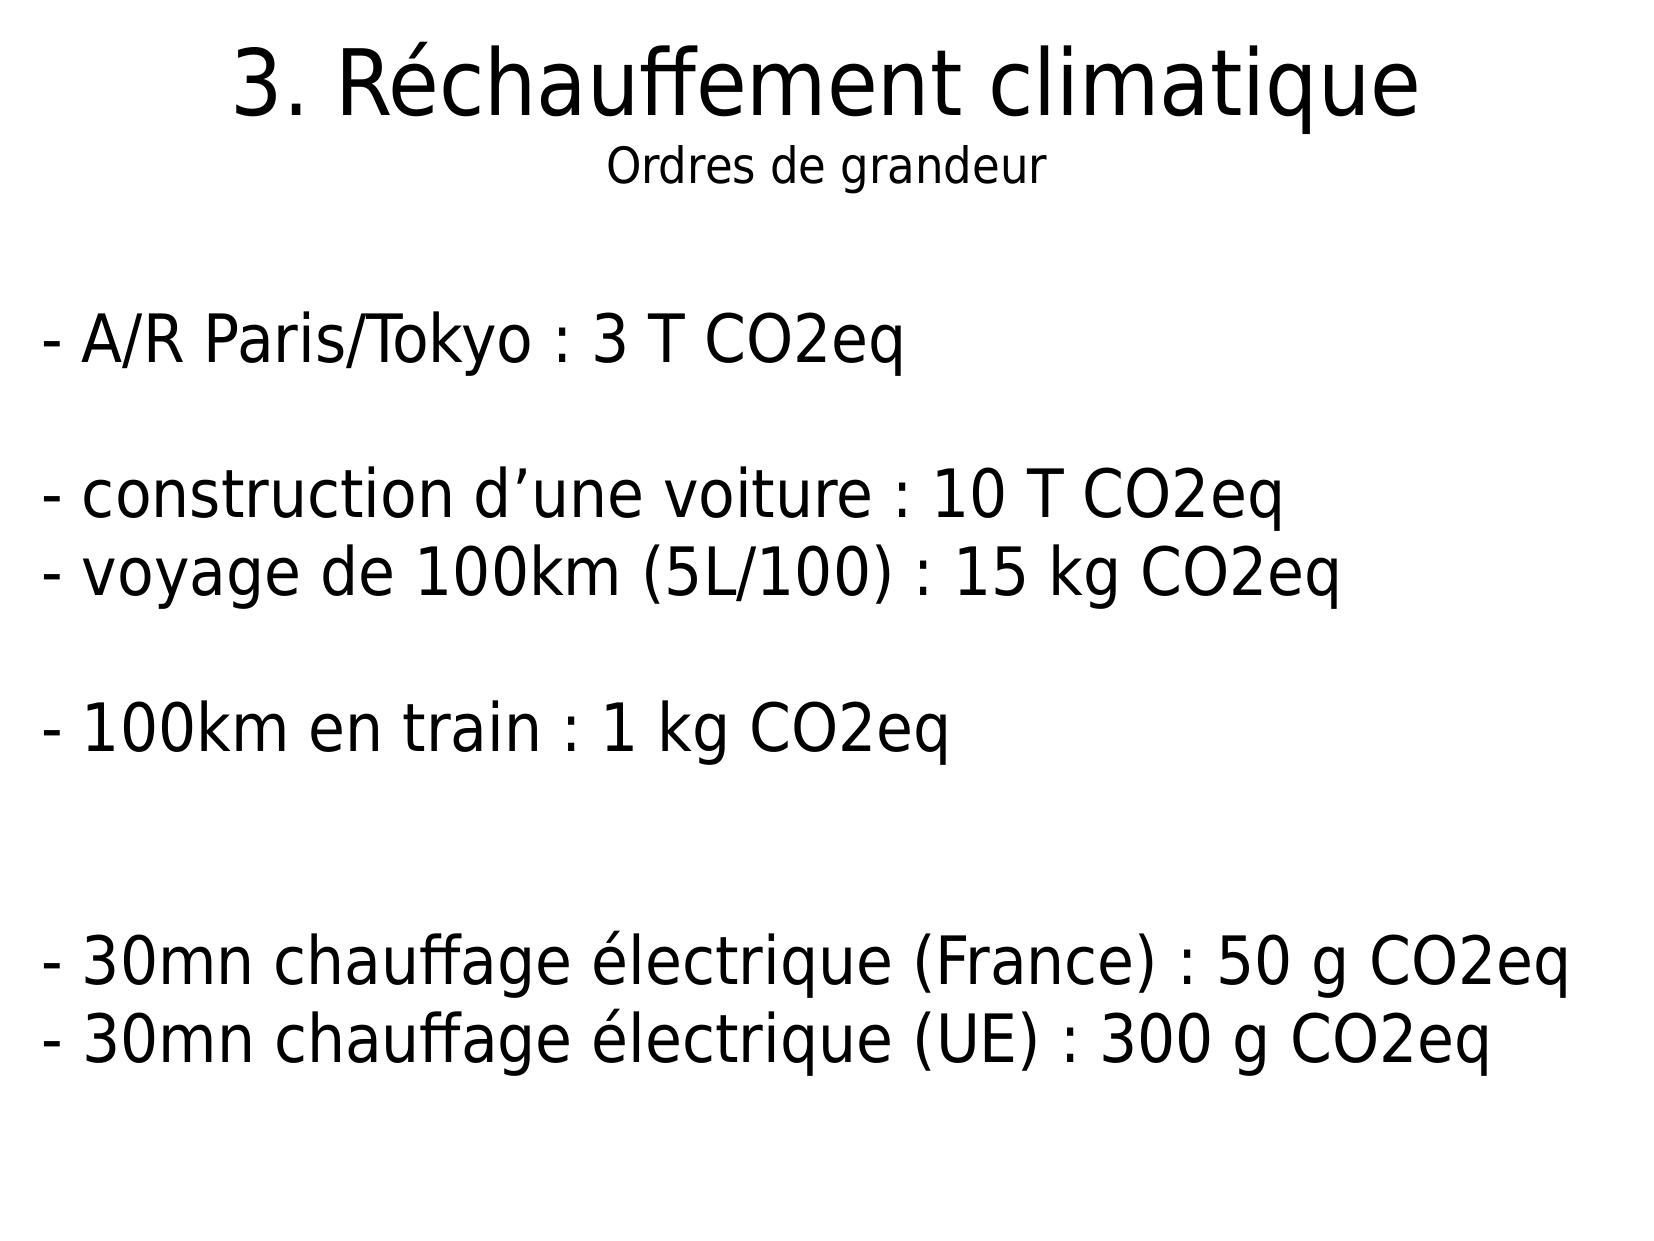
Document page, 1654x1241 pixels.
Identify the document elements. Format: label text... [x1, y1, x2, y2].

title - A/R Paris/Tokyo : 3 T CO2eq - construction d’une voiture : 10 T CO2eq - voyage de 100km (5L/100) : 15 kg CO2eq - 100km en train : 1 kg CO2eq - 30mn chauffage électrique (France) : 50 g CO2eq - 30mn chauffage électrique (UE) : 300 g CO2eq [41, 222, 1613, 1241]
title 3. Réchauffement climatique Ordres de grandeur [41, 12, 1613, 214]
